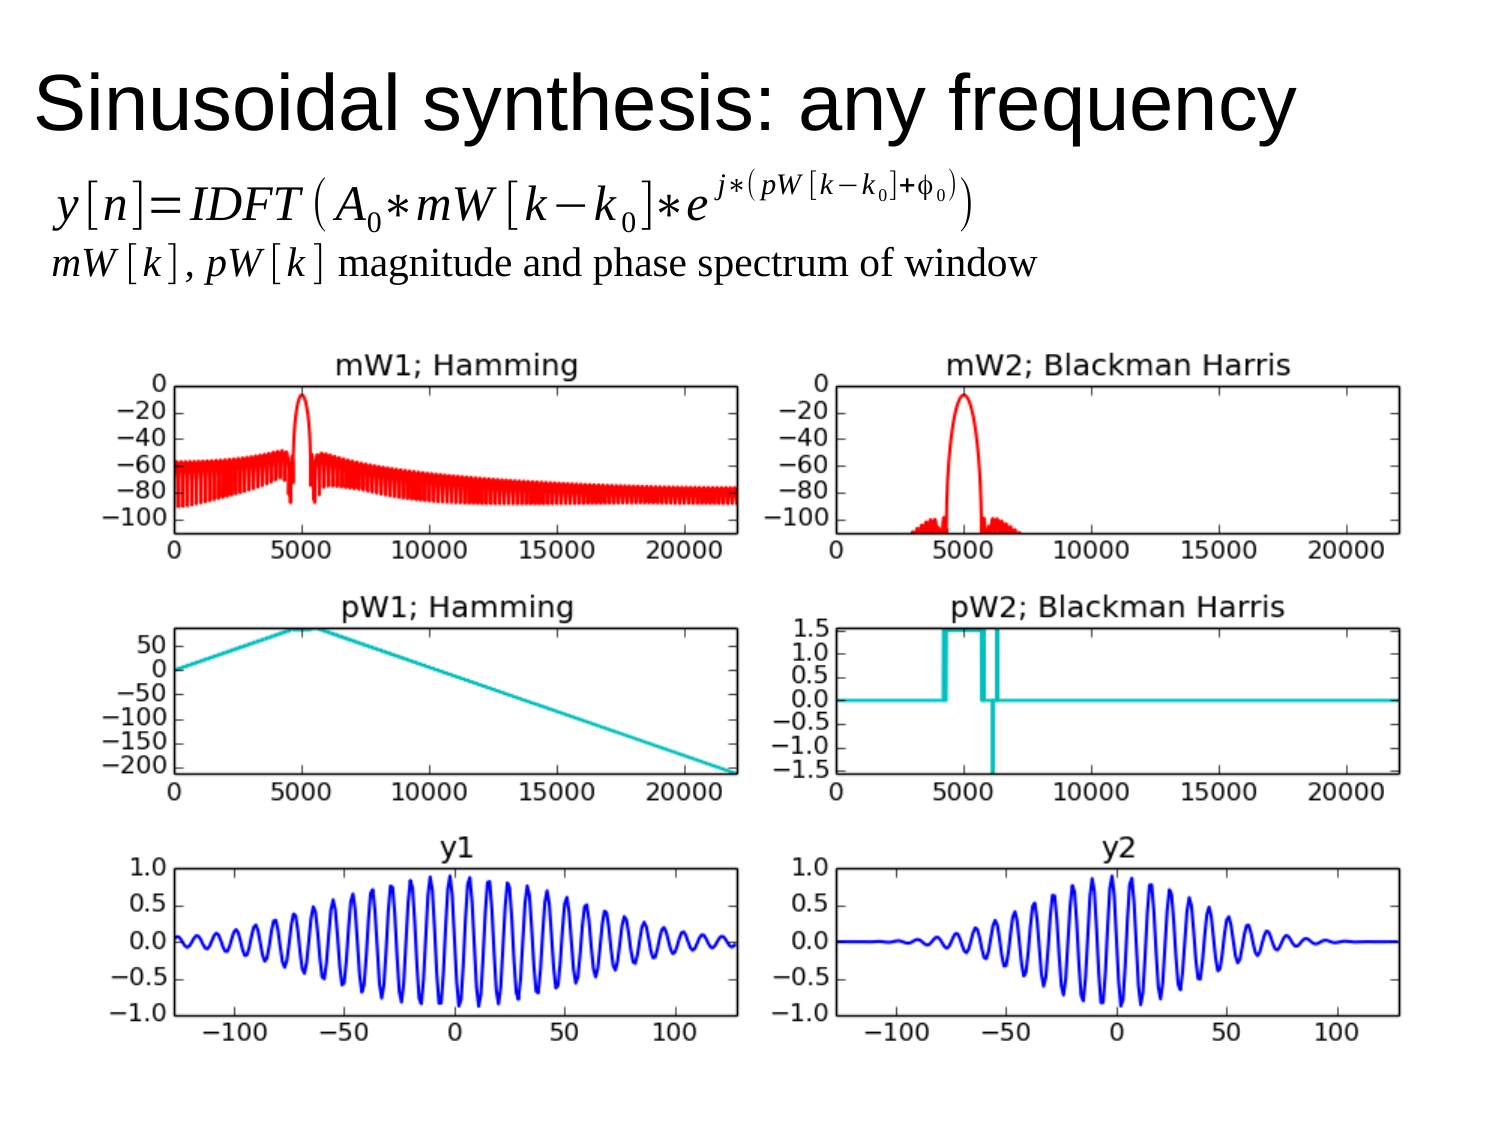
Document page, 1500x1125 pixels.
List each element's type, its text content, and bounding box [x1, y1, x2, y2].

title Sinusoidal synthesis: any frequency [33, 9, 1384, 198]
chart [44, 166, 1046, 287]
picture [75, 326, 1426, 1077]
